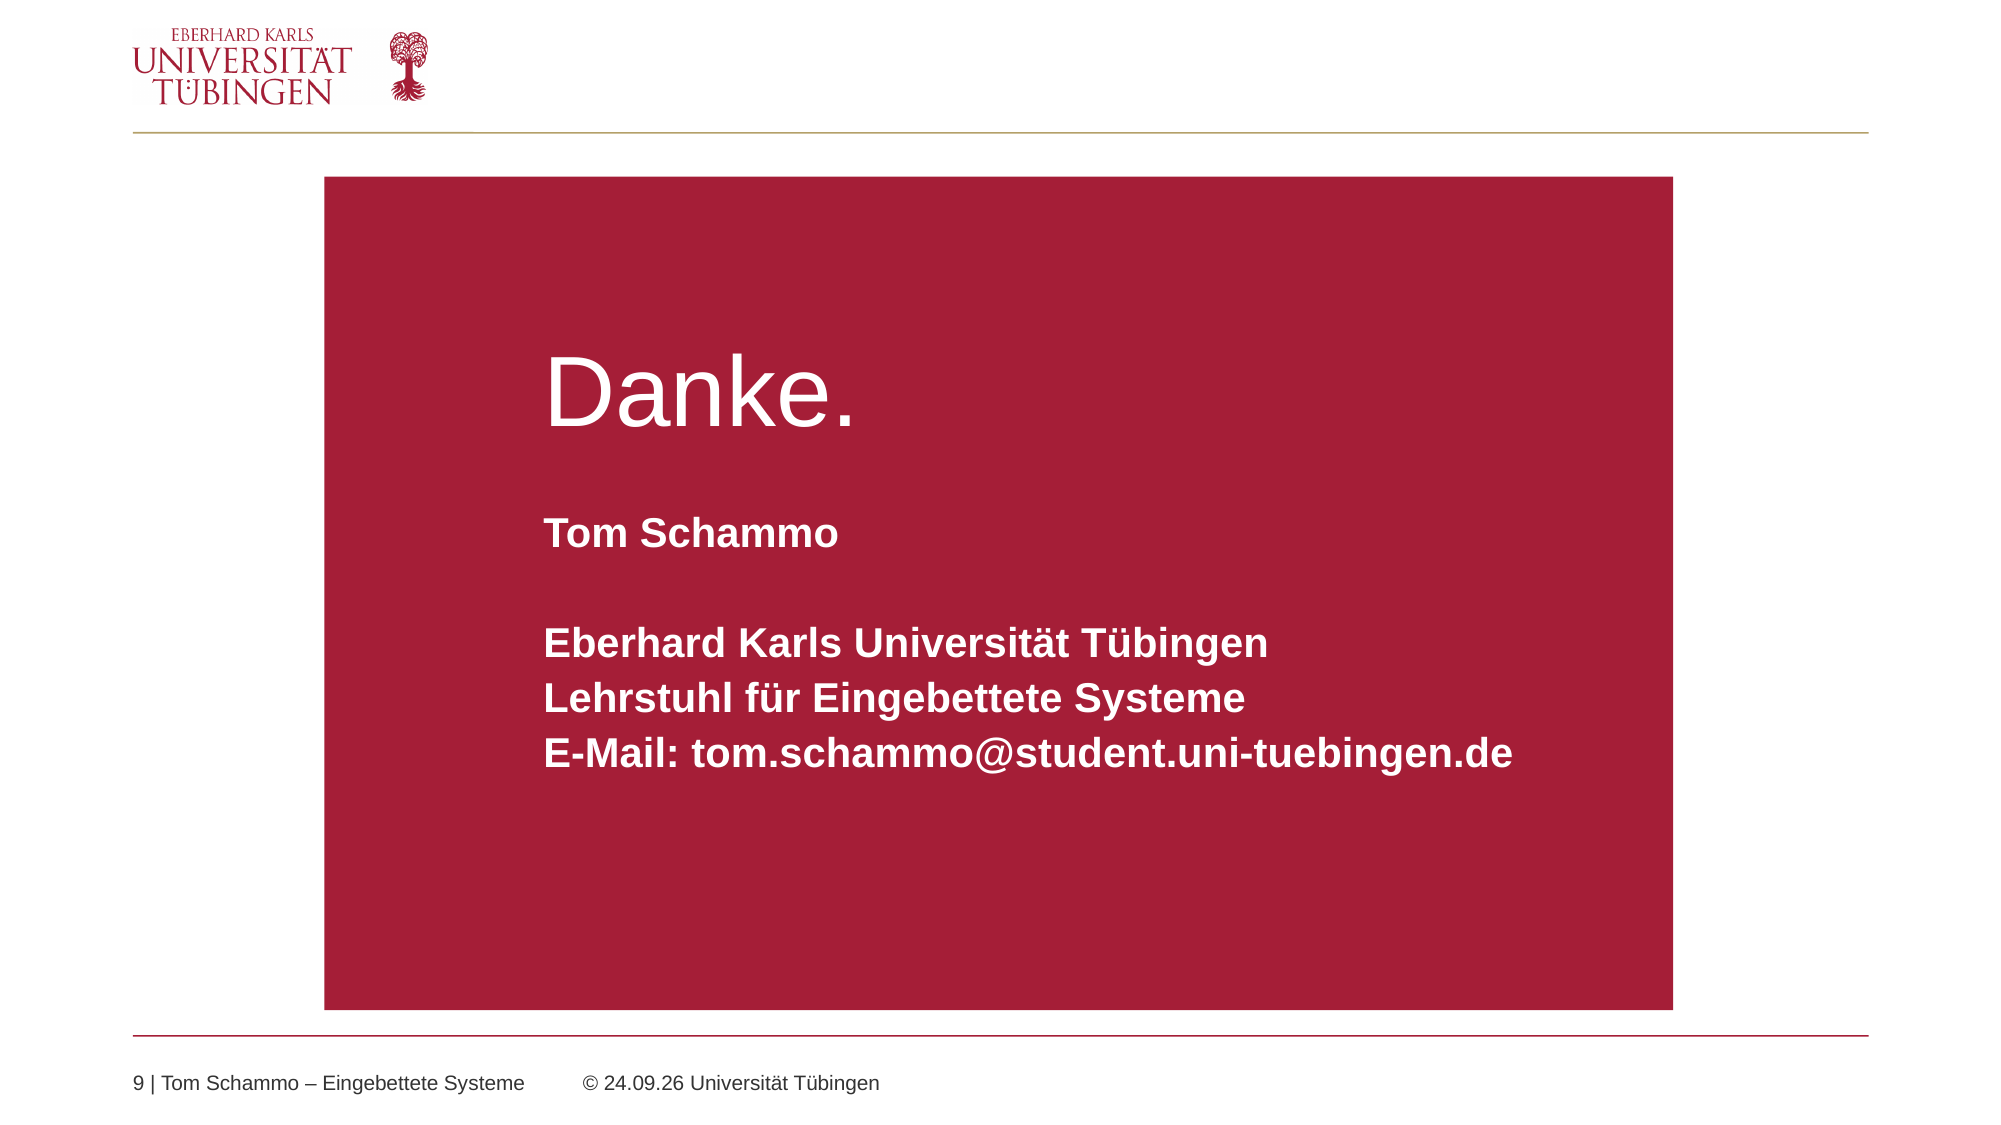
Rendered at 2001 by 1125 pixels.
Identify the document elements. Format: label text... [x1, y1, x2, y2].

picture [132, 28, 428, 105]
text_box [324, 176, 1674, 1011]
text_box Danke. Tom Schammo Eberhard Karls Universität Tübingen Lehrstuhl für Eingebettete Systeme E-Mail: tom.schammo@student.uni-tuebingen.de [543, 313, 1564, 834]
